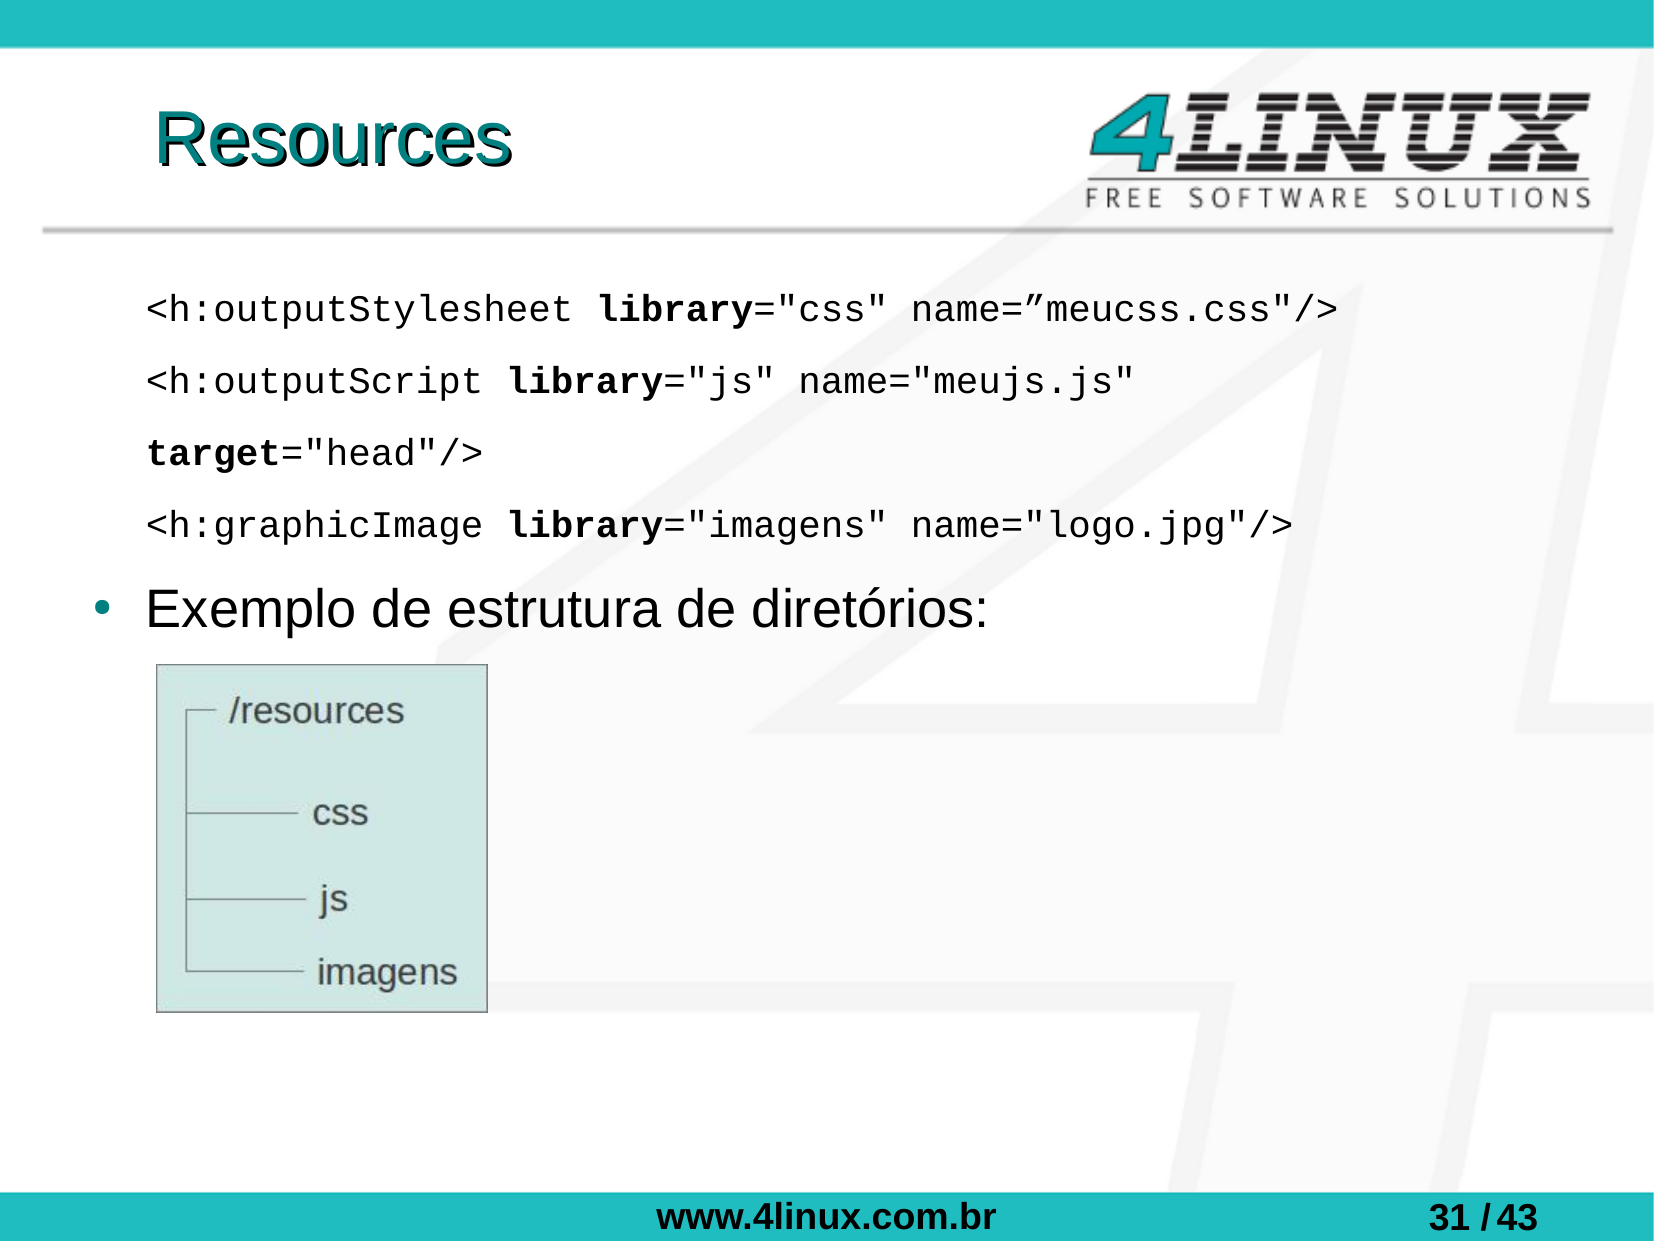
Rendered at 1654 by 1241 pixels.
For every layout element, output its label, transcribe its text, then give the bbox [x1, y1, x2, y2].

title Resources [82, 49, 1051, 226]
picture [0, 0, 1654, 1241]
list <h:outputStylesheet library="css" name=”meucss.css"/> <h:outputScript library="js" name="meujs.js" target="head"/> <h:graphicImage library="imagens" name="logo.jpg"/> Exemplo de estrutura de diretórios: [75, 290, 1564, 1163]
